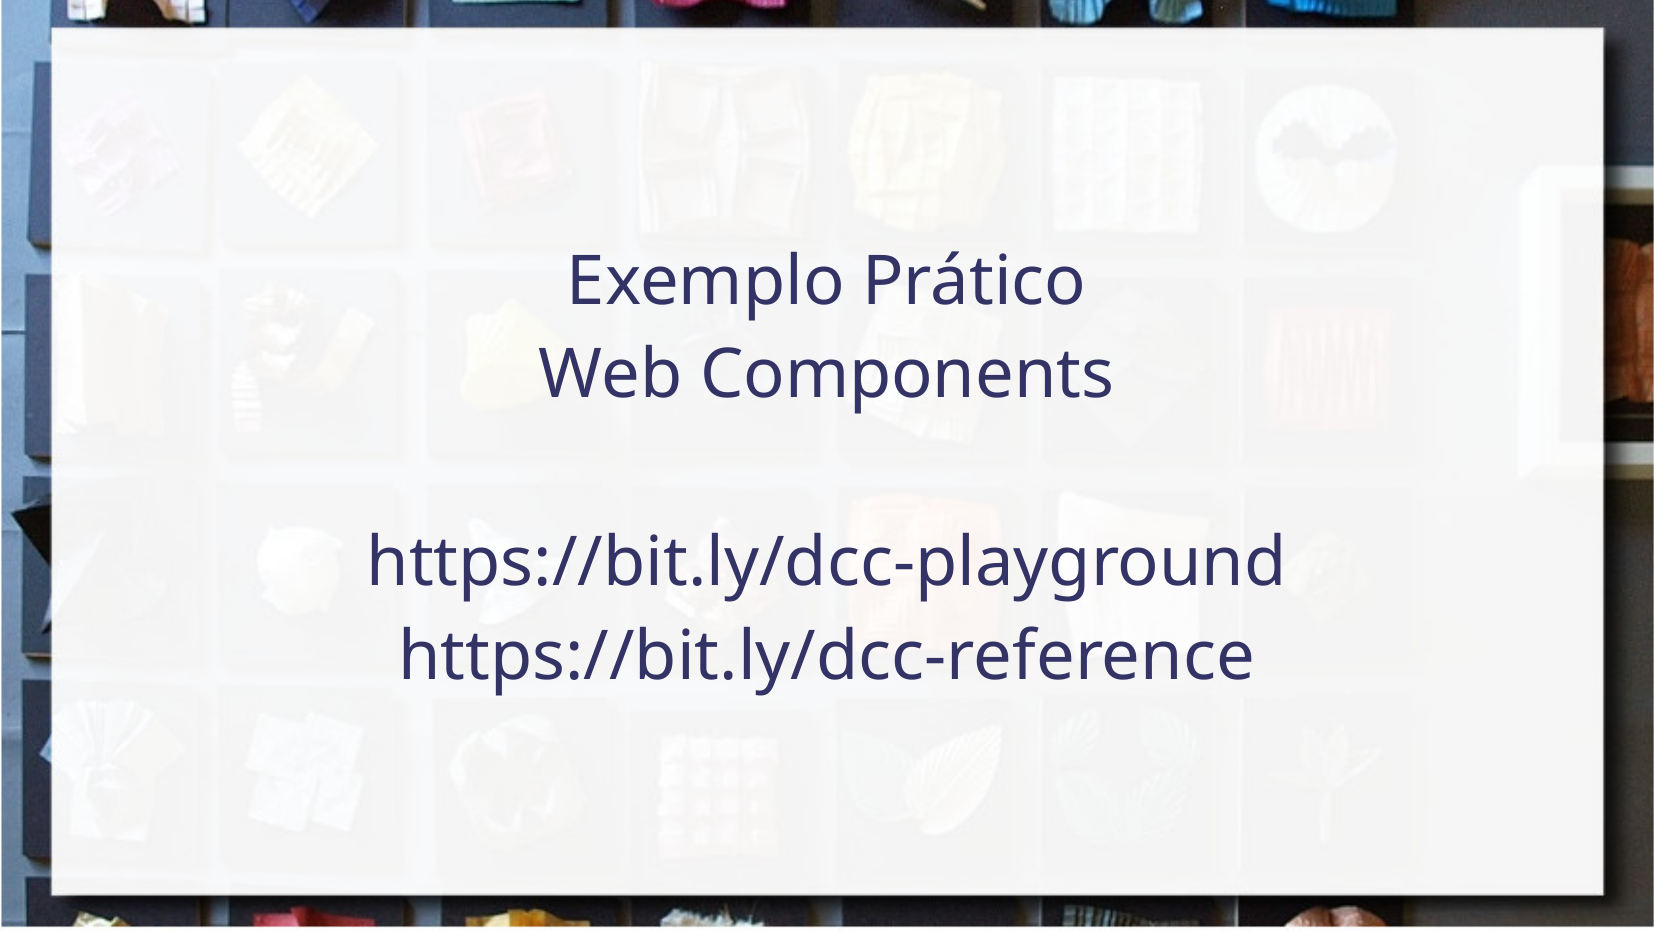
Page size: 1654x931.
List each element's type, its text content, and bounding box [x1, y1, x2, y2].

picture [0, 0, 1654, 931]
title Exemplo Prático Web Components https://bit.ly/dcc-playground https://bit.ly/dcc-reference [82, 264, 1571, 666]
